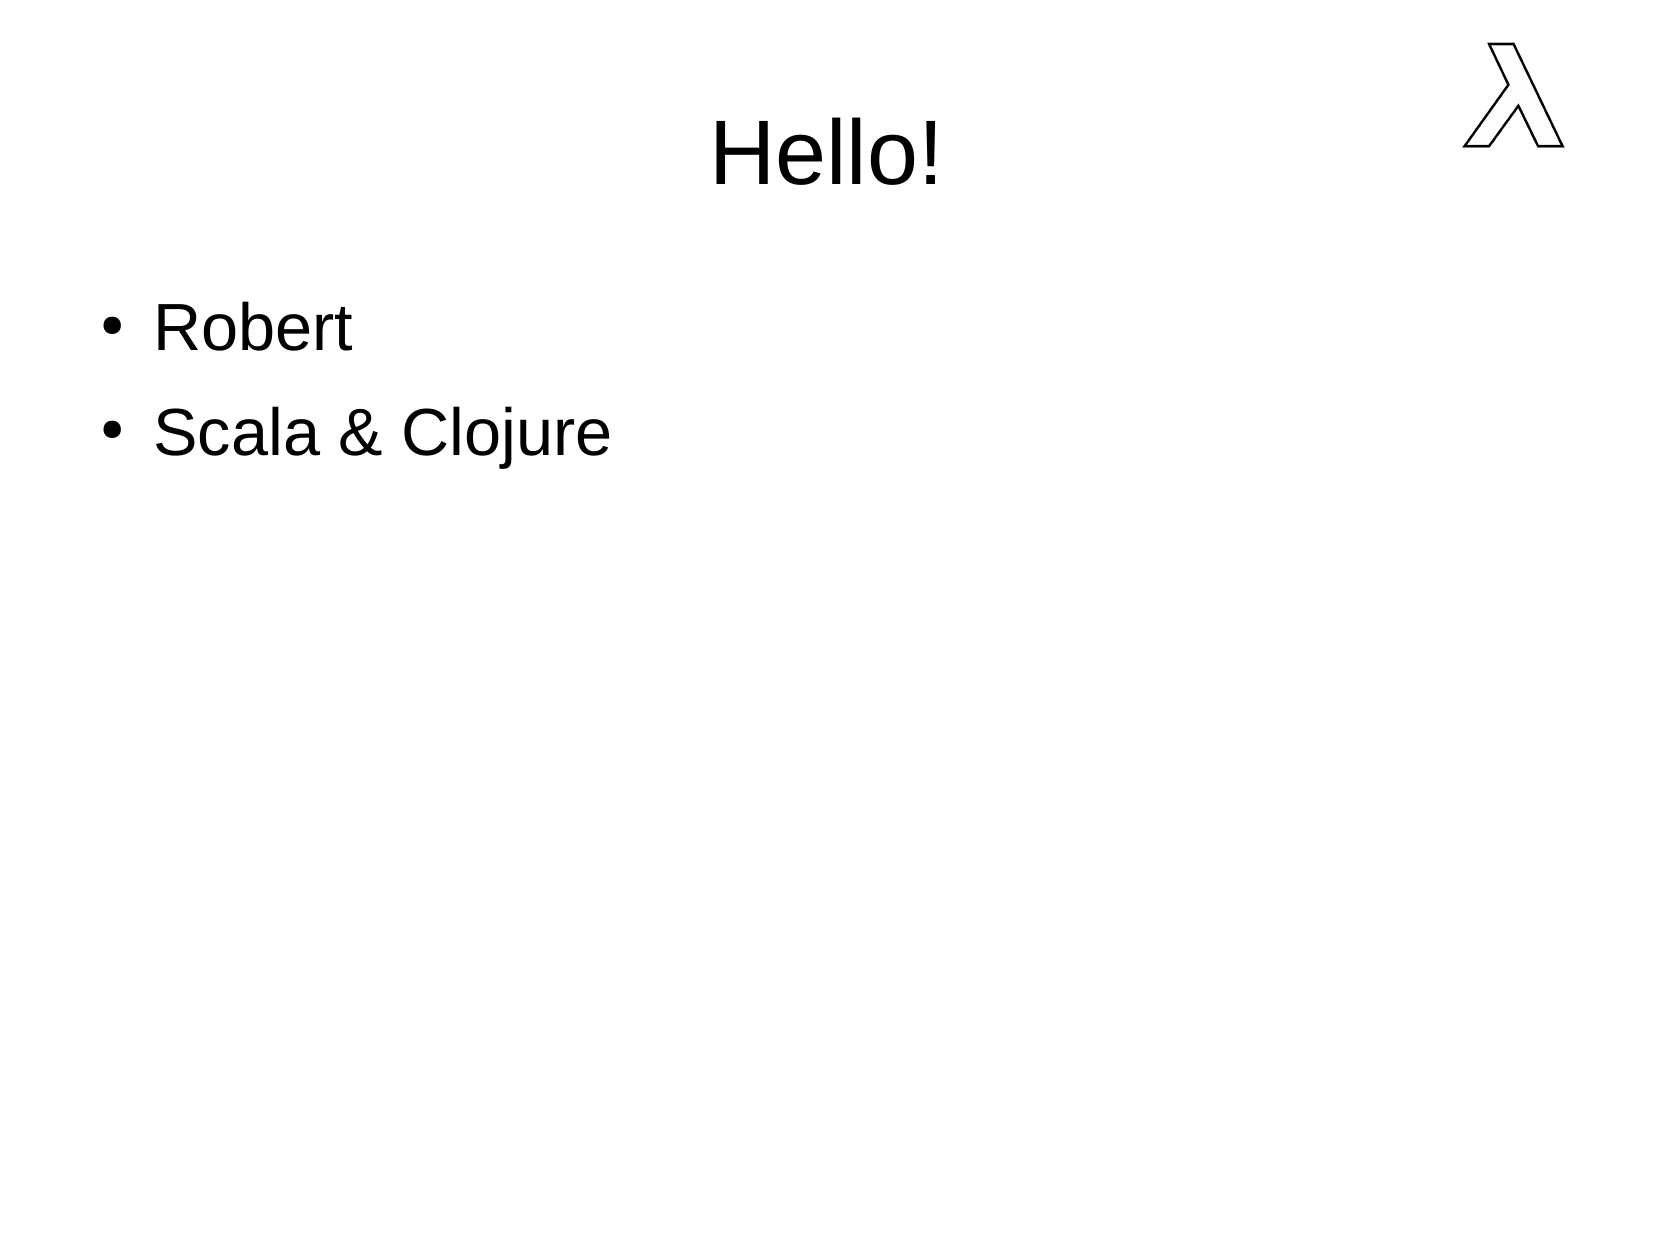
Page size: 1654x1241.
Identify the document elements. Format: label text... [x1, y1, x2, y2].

title Hello! [82, 49, 1571, 257]
list Robert Scala & Clojure [82, 290, 1571, 1010]
picture [1440, 40, 1587, 151]
